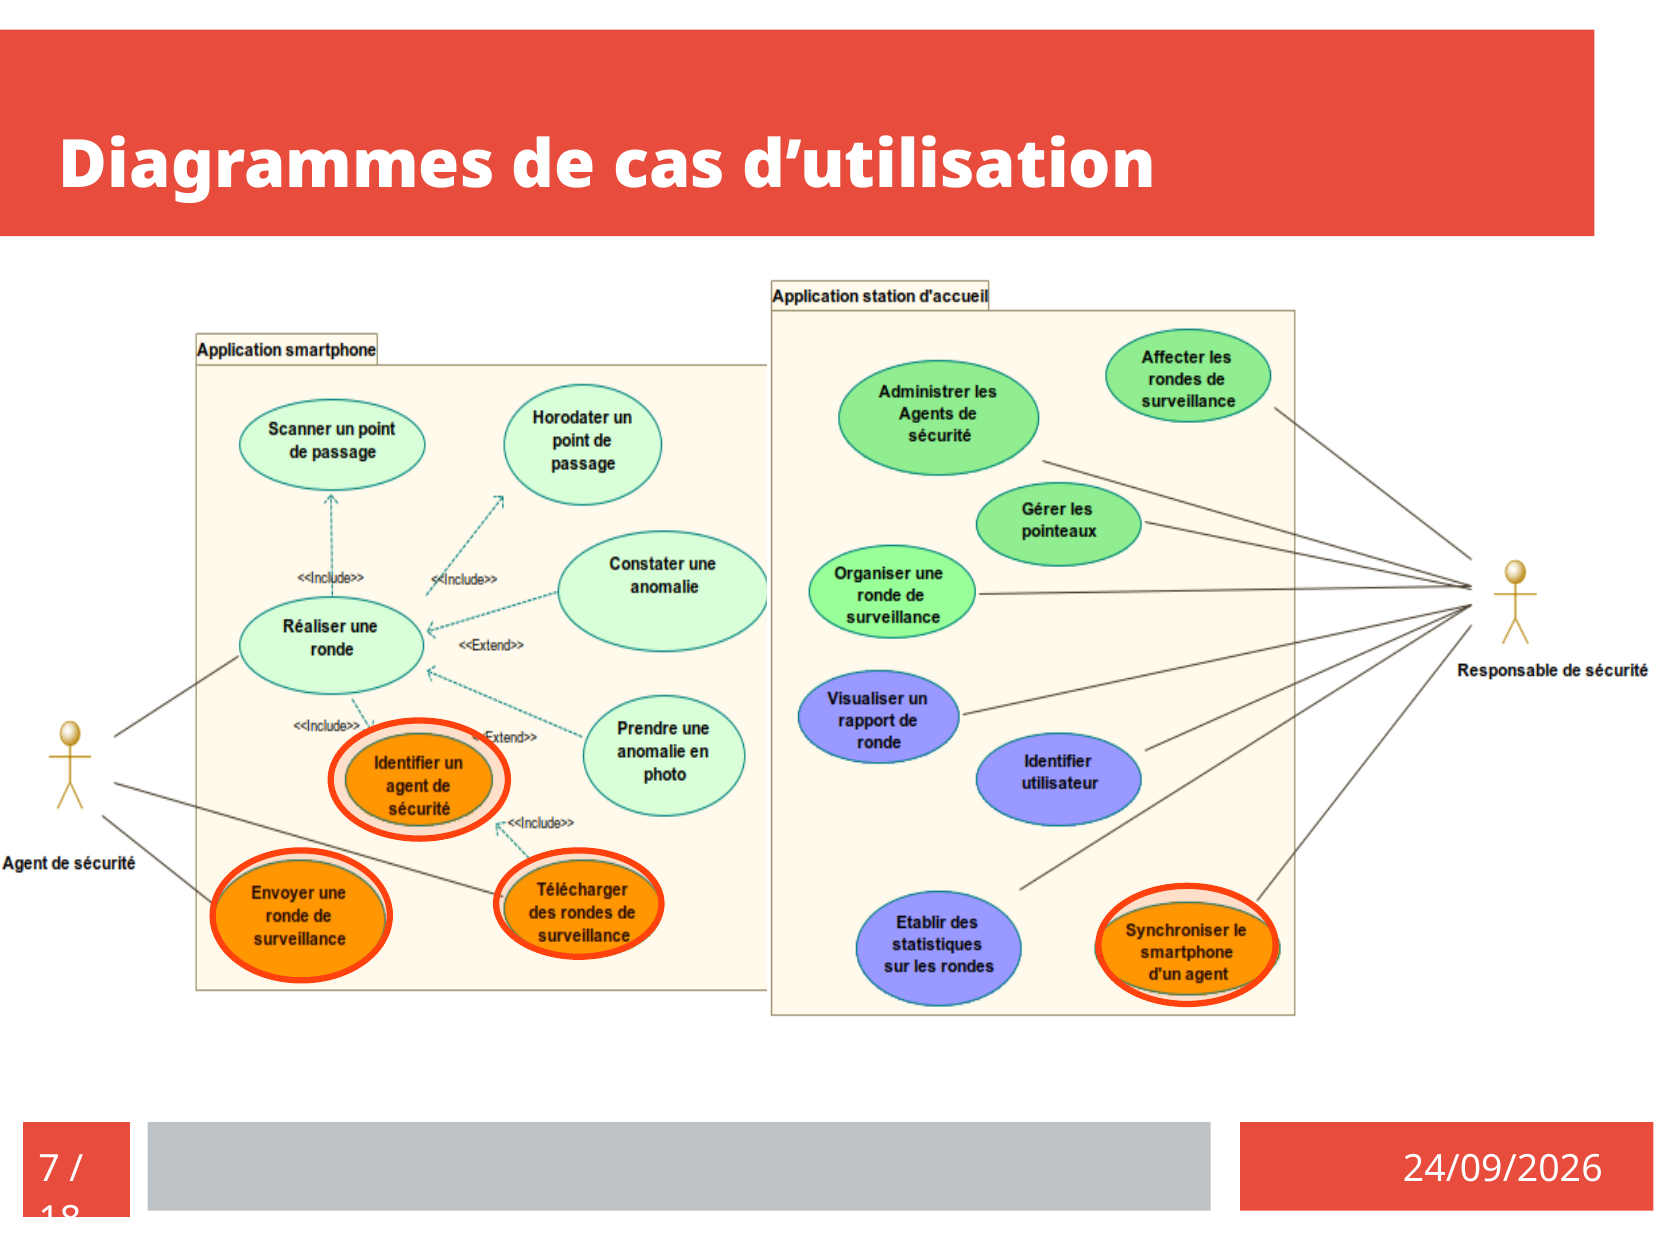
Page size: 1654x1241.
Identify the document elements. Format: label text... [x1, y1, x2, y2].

text_box [1098, 885, 1276, 1004]
text_box 27/01/2020 [1388, 1133, 1634, 1196]
picture [0, 271, 1653, 1024]
title Diagrammes de cas d’utilisation [59, 59, 1595, 207]
text_box [212, 850, 390, 981]
text_box [23, 1122, 130, 1133]
text_box [330, 720, 508, 839]
text_box <numéro> / 18 [23, 1133, 142, 1241]
text_box [496, 850, 662, 957]
